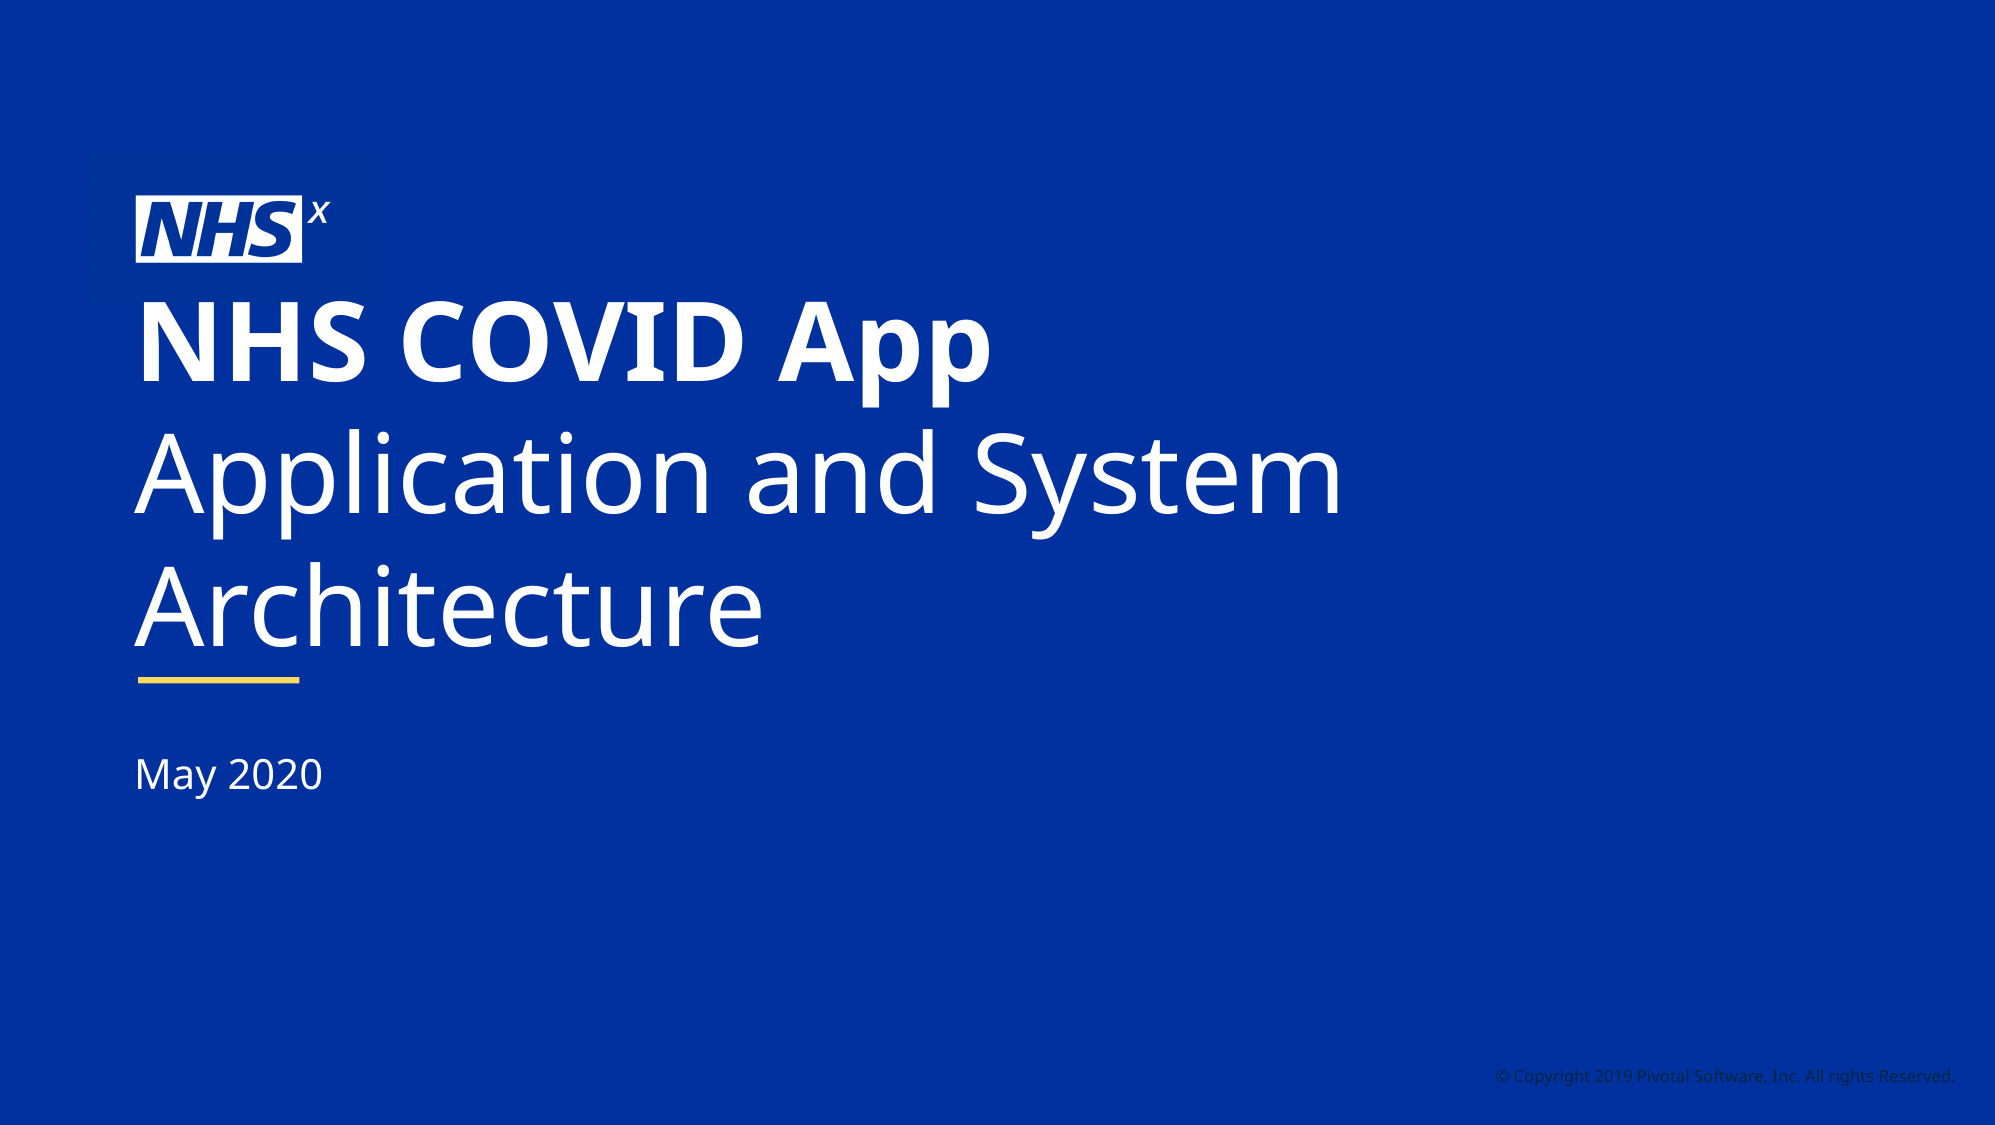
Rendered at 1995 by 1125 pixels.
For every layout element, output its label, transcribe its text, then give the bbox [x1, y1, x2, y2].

picture [87, 152, 379, 306]
title NHS COVID App Application and System Architecture [114, 379, 1458, 689]
subtitle May 2020 [114, 723, 1025, 1032]
